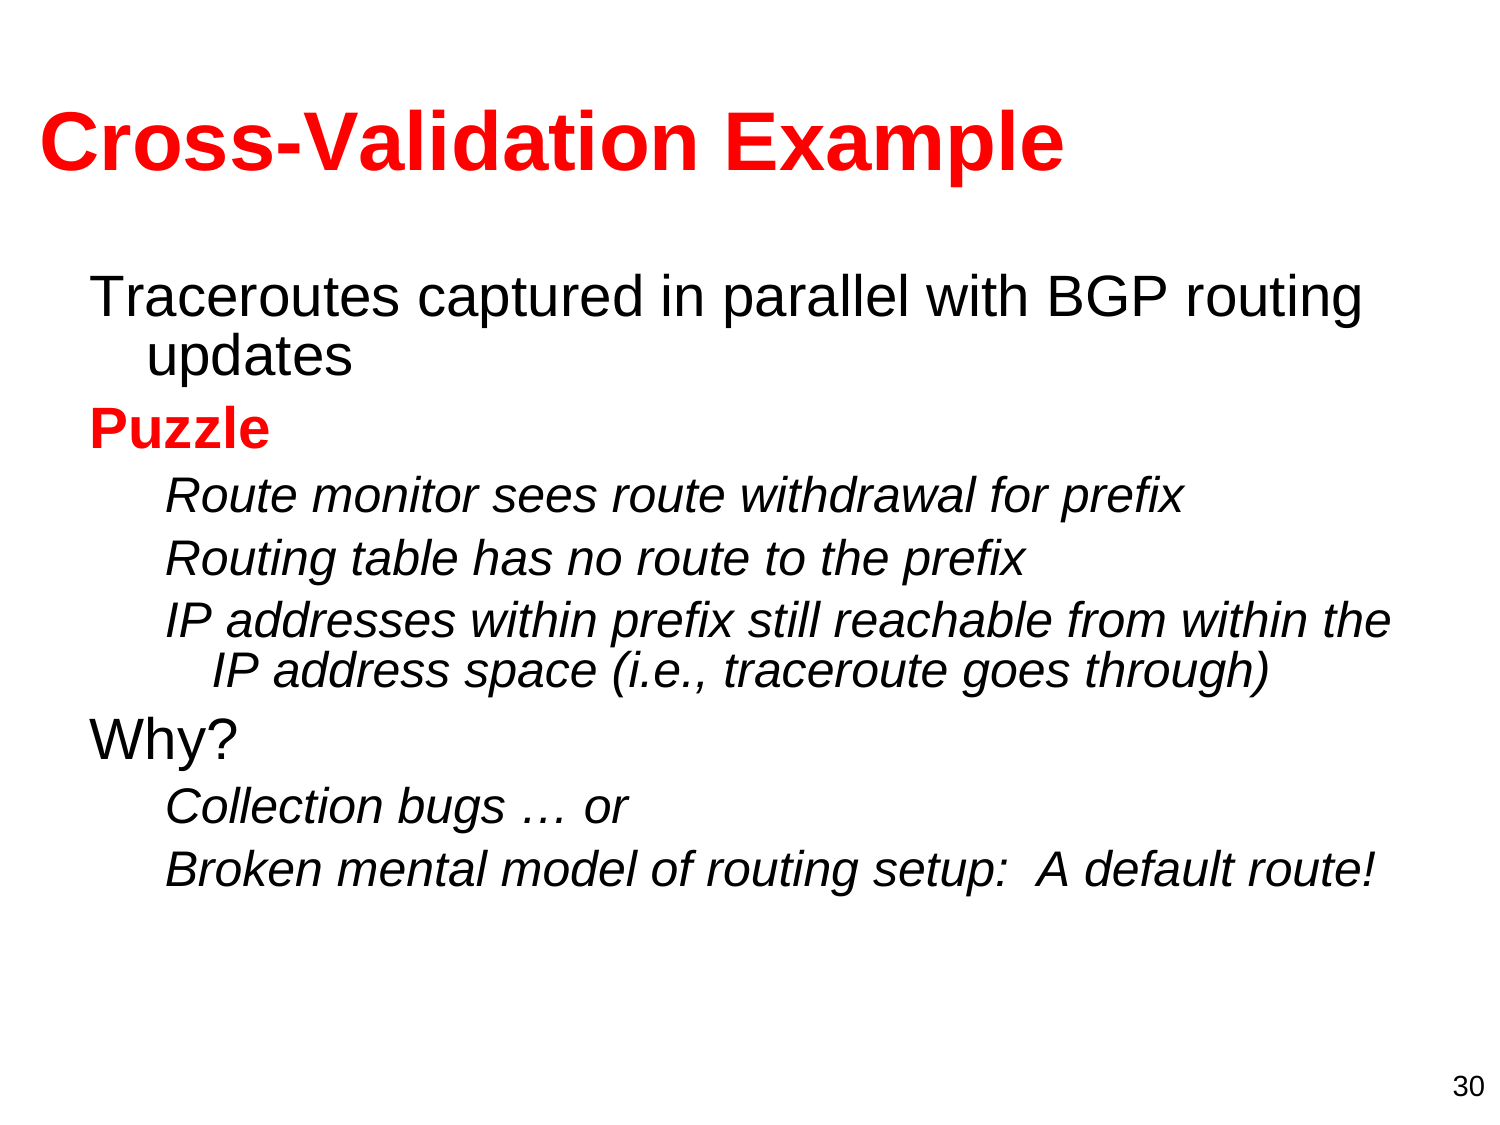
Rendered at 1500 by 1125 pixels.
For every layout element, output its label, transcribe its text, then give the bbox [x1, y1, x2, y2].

list Traceroutes captured in parallel with BGP routing updates Puzzle Route monitor sees route withdrawal for prefix Routing table has no route to the prefix IP addresses within prefix still reachable from within the IP address space (i.e., traceroute goes through) Why? Collection bugs … or Broken mental model of routing setup: A default route! [75, 262, 1426, 1100]
title Cross-Validation Example [24, 47, 1463, 236]
